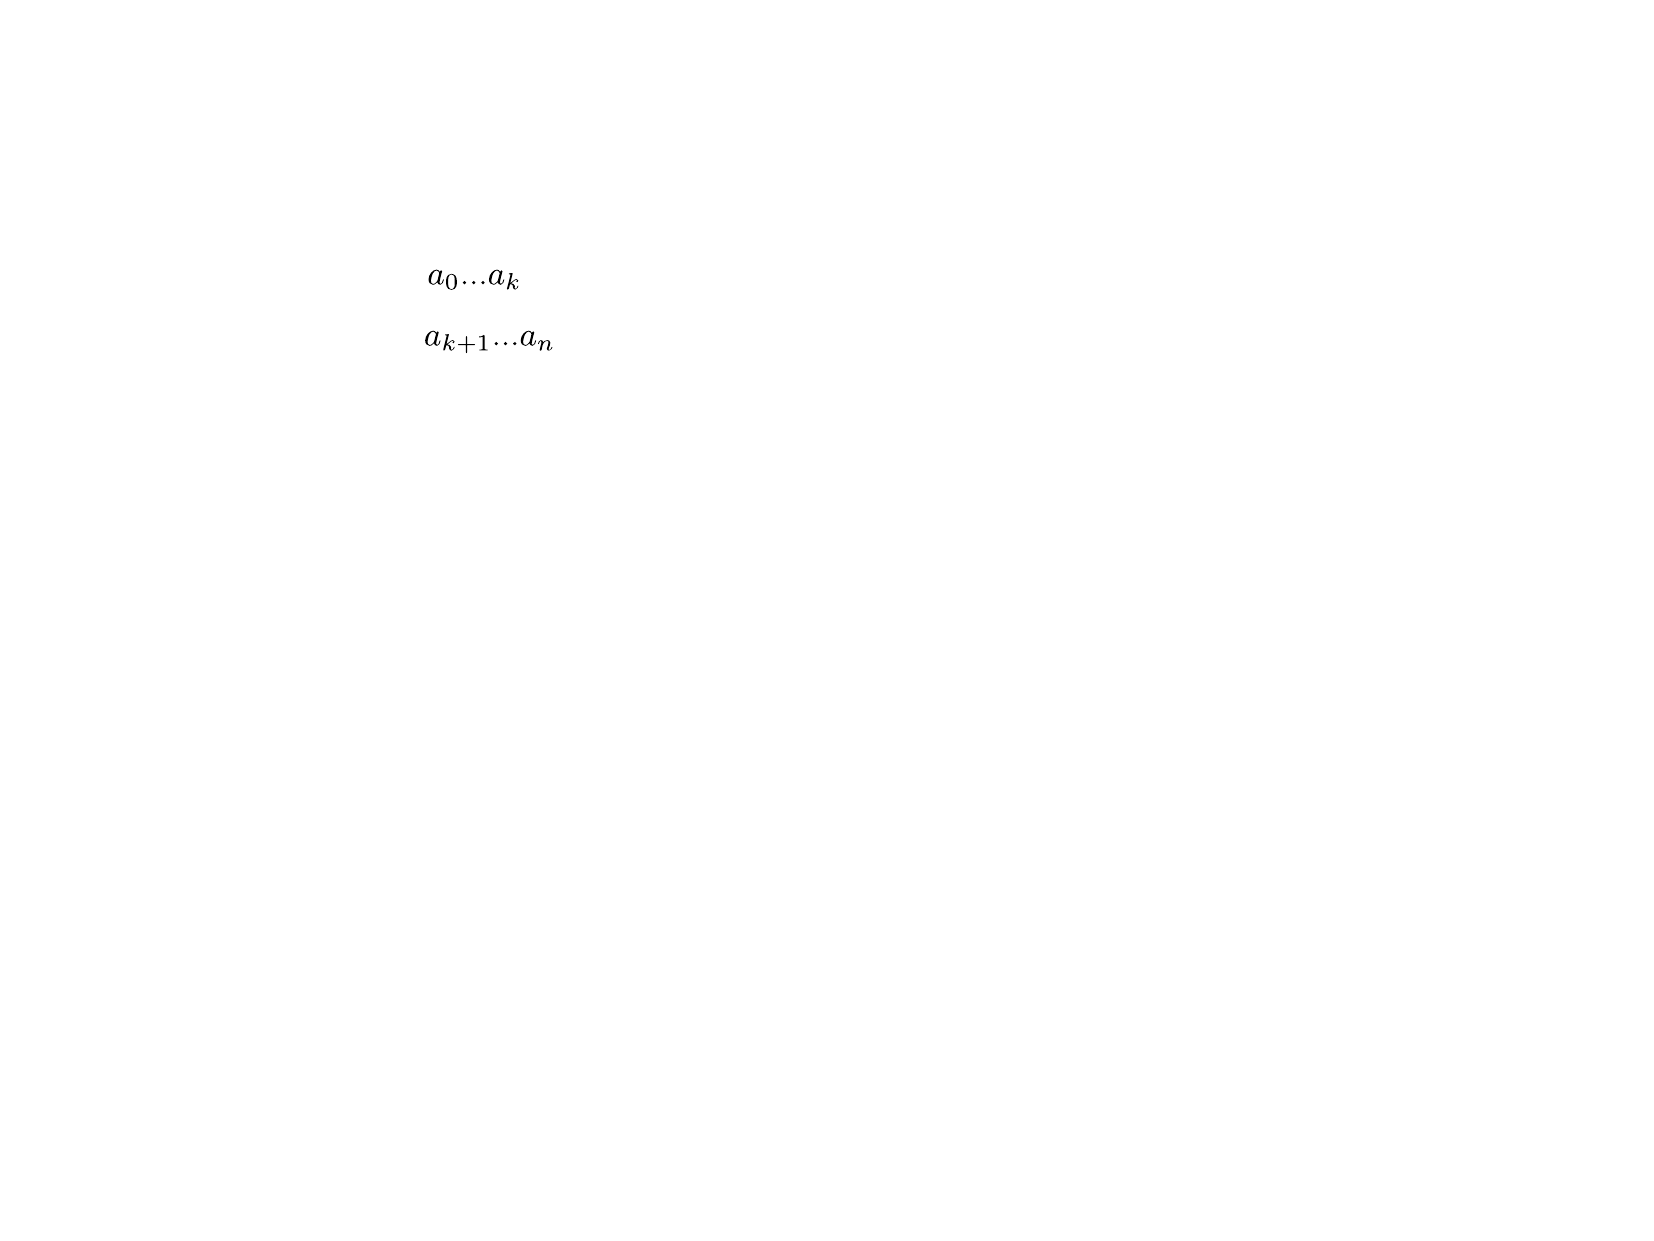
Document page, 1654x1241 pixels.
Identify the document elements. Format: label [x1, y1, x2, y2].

picture [428, 269, 519, 290]
picture [425, 330, 553, 354]
